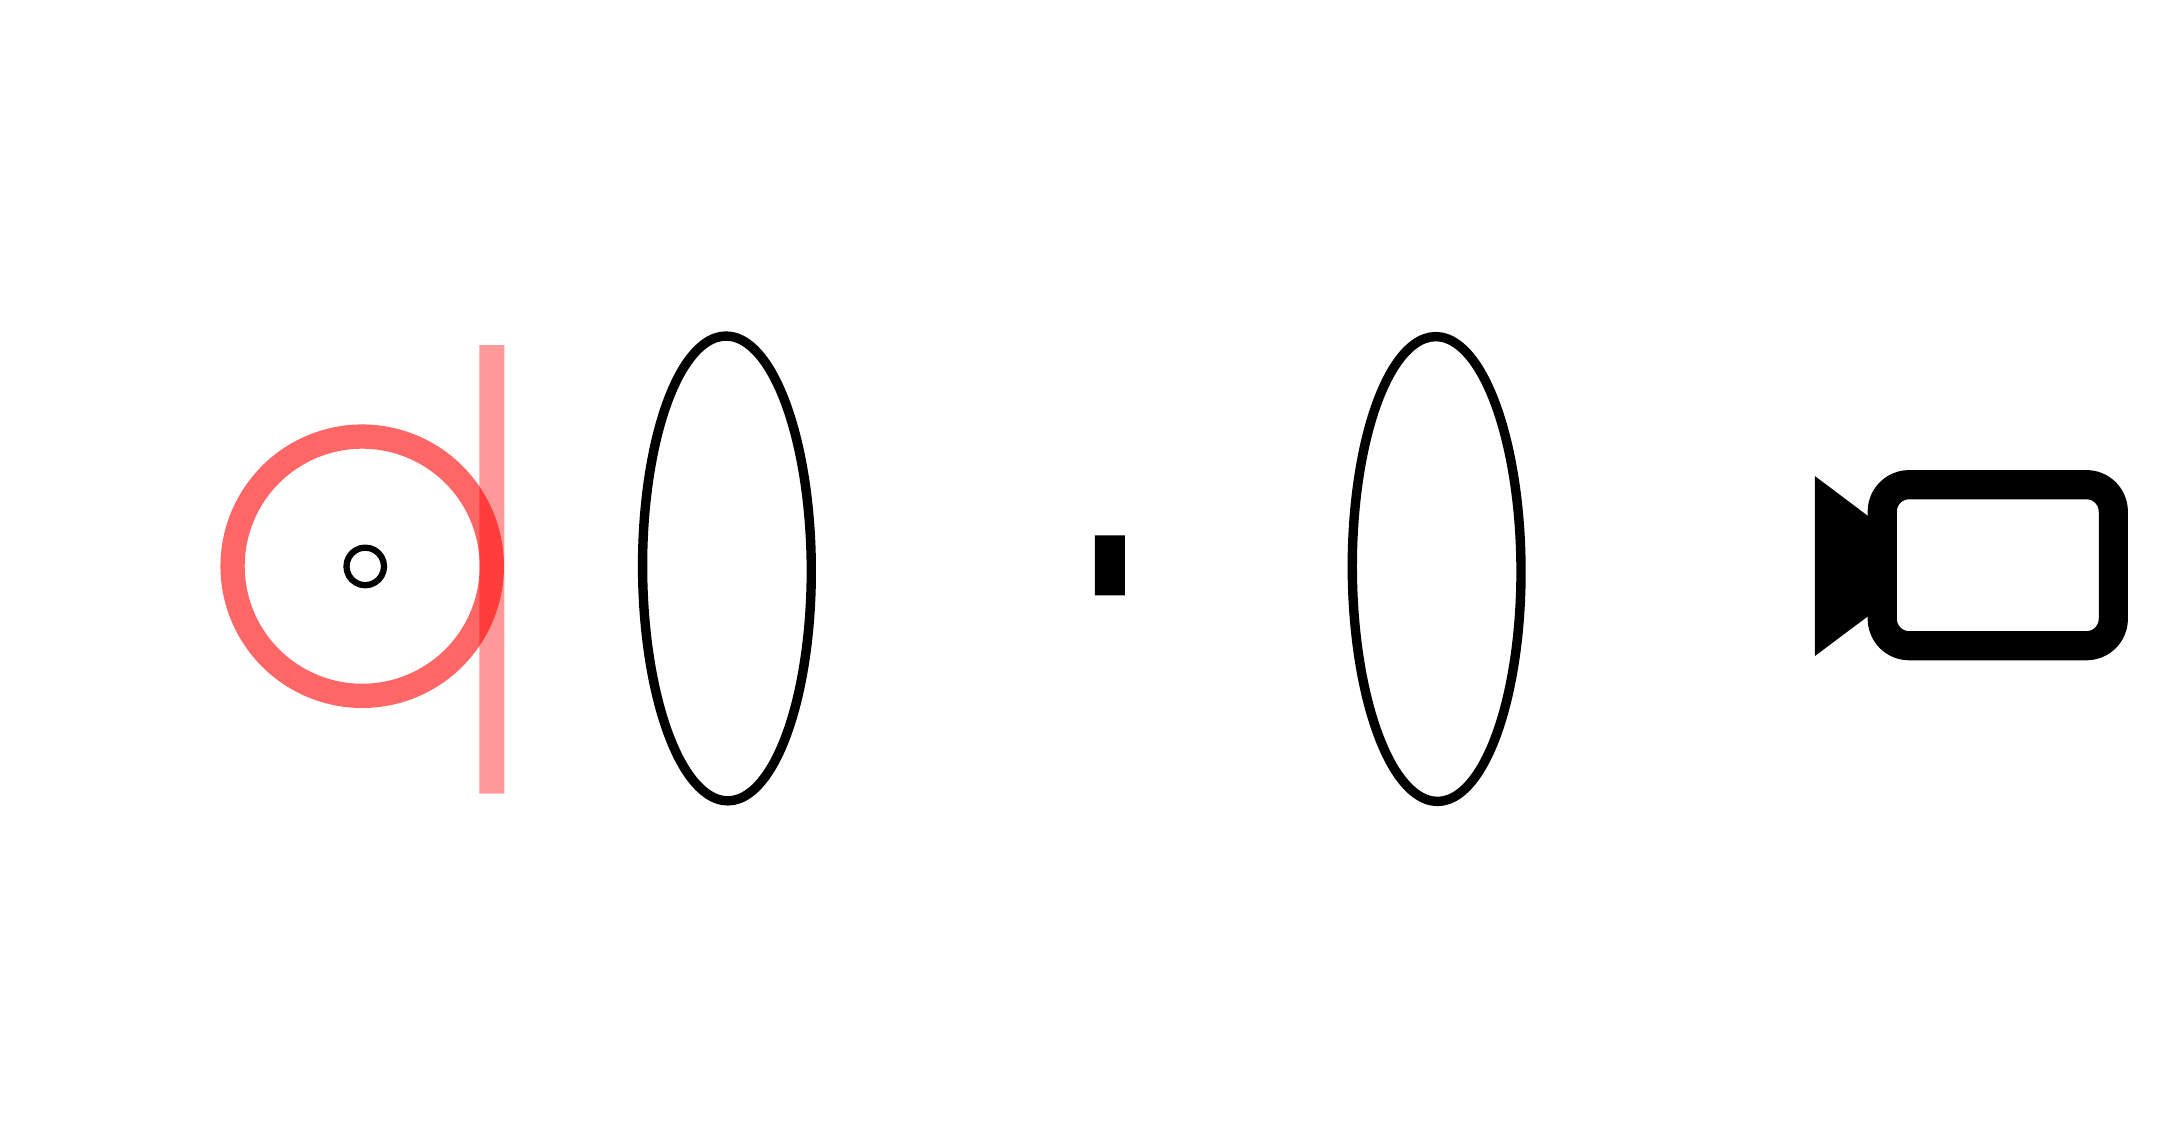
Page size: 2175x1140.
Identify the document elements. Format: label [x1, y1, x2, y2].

text_box [1094, 535, 1125, 596]
text_box [1882, 484, 2114, 646]
text_box [1814, 476, 1875, 657]
text_box [220, 424, 504, 709]
text_box [642, 336, 812, 801]
text_box [1352, 336, 1522, 802]
